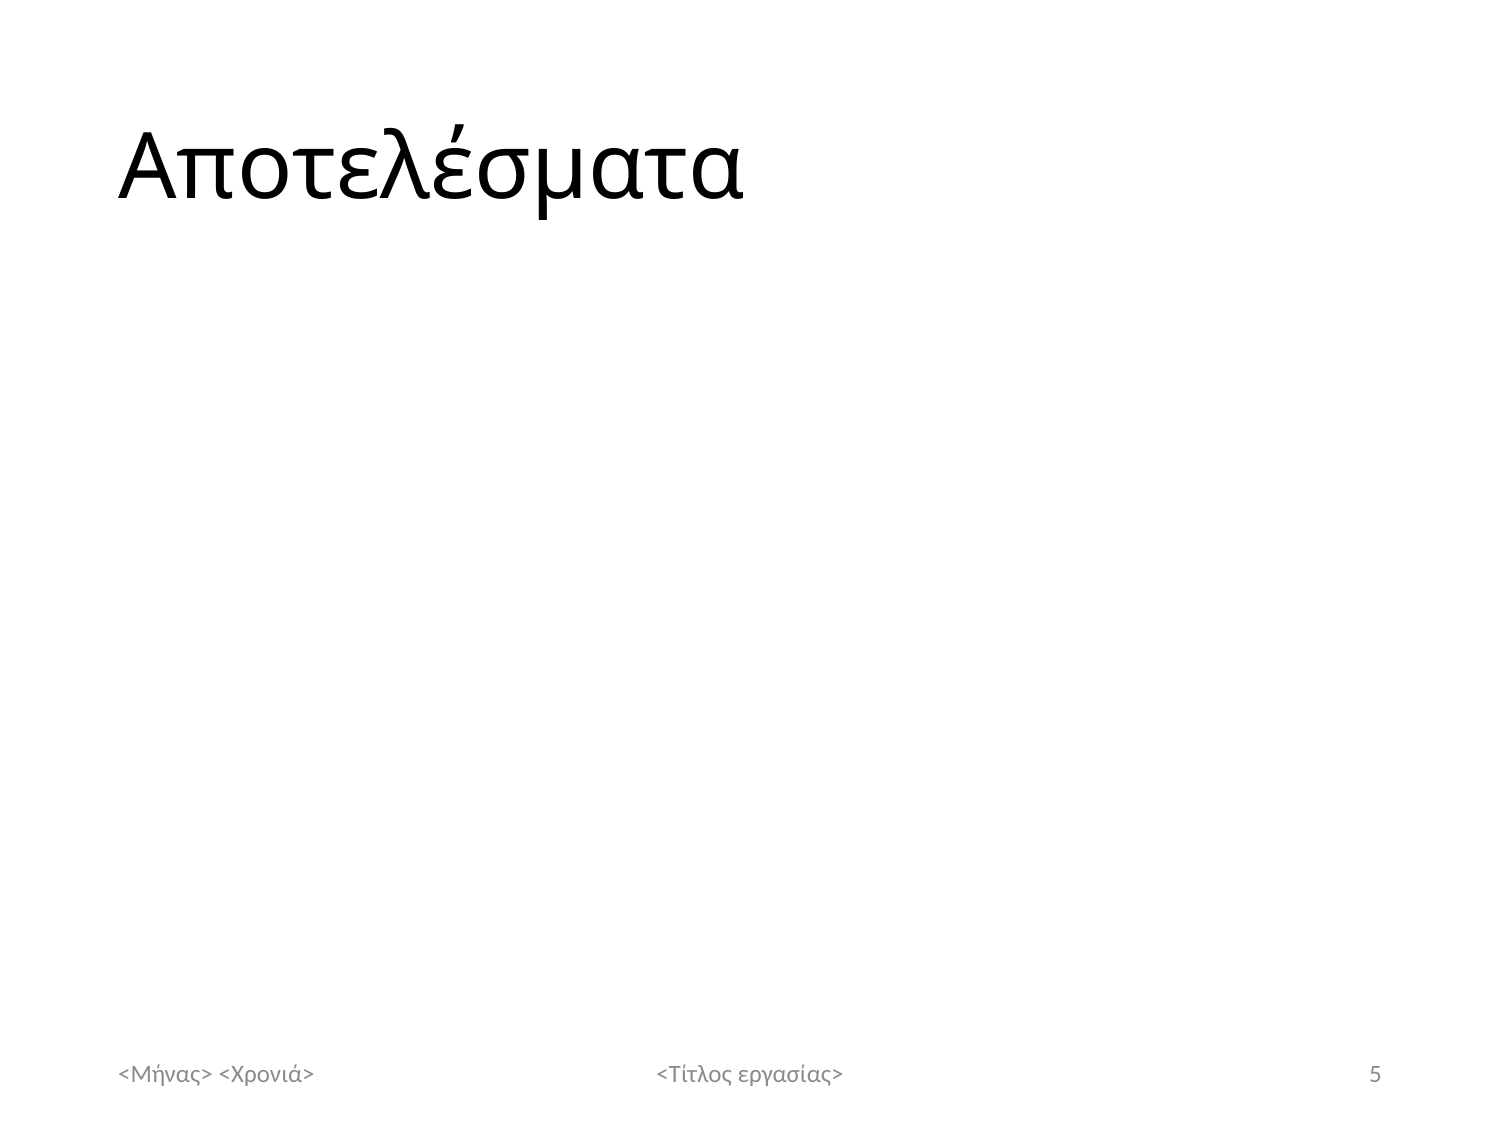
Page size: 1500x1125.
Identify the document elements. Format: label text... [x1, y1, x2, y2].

title Αποτελέσματα [103, 59, 1397, 278]
slide_number <Μήνας> <Χρονιά> [103, 1042, 441, 1103]
slide_number <number> [1059, 1042, 1397, 1103]
footer <Τίτλος εργασίας> [496, 1042, 1004, 1103]
